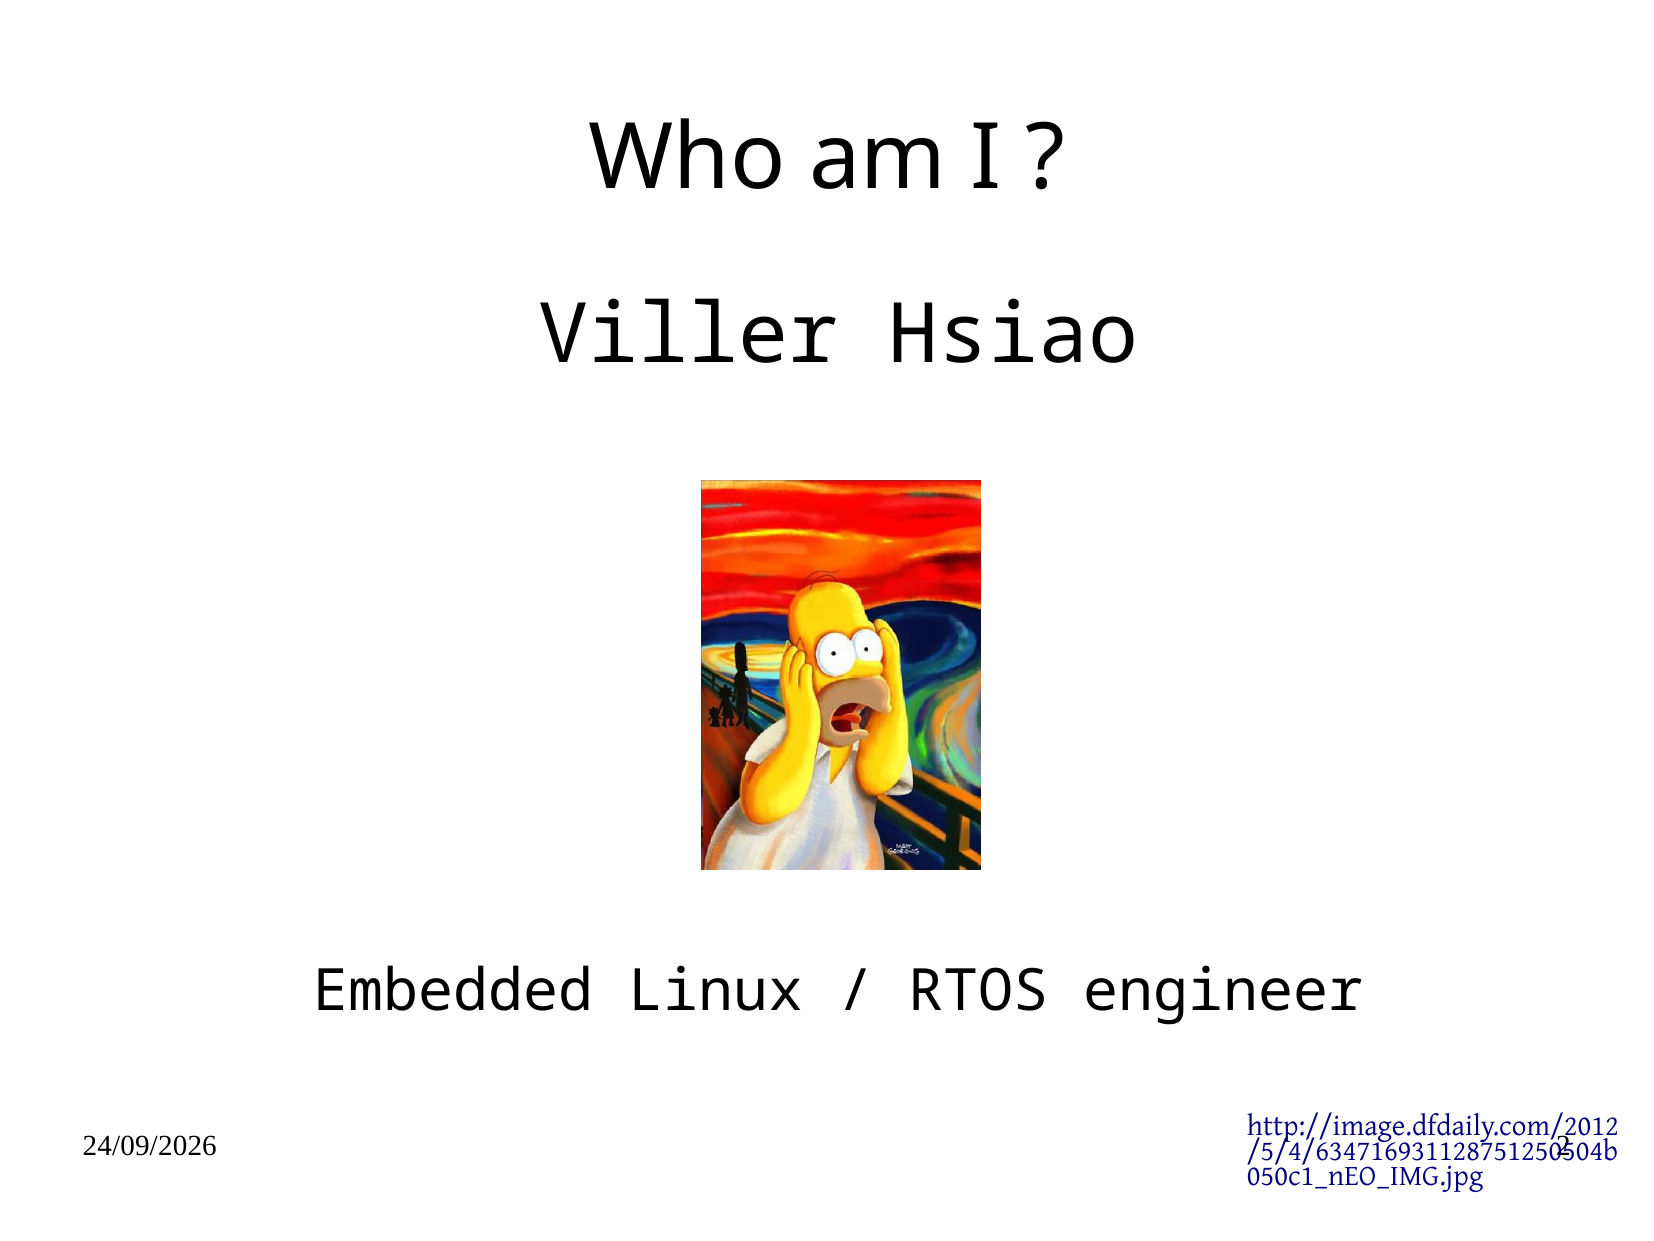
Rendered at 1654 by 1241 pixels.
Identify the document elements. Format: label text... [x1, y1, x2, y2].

text_box http://image.dfdaily.com/2012/5/4/634716931128751250504b050c1_nEO_IMG.jpg [1246, 1095, 1636, 1160]
subtitle Viller Hsiao Embedded Linux / RTOS engineer [94, 301, 1583, 1144]
picture [701, 480, 981, 871]
title Who am I ? [82, 49, 1571, 257]
